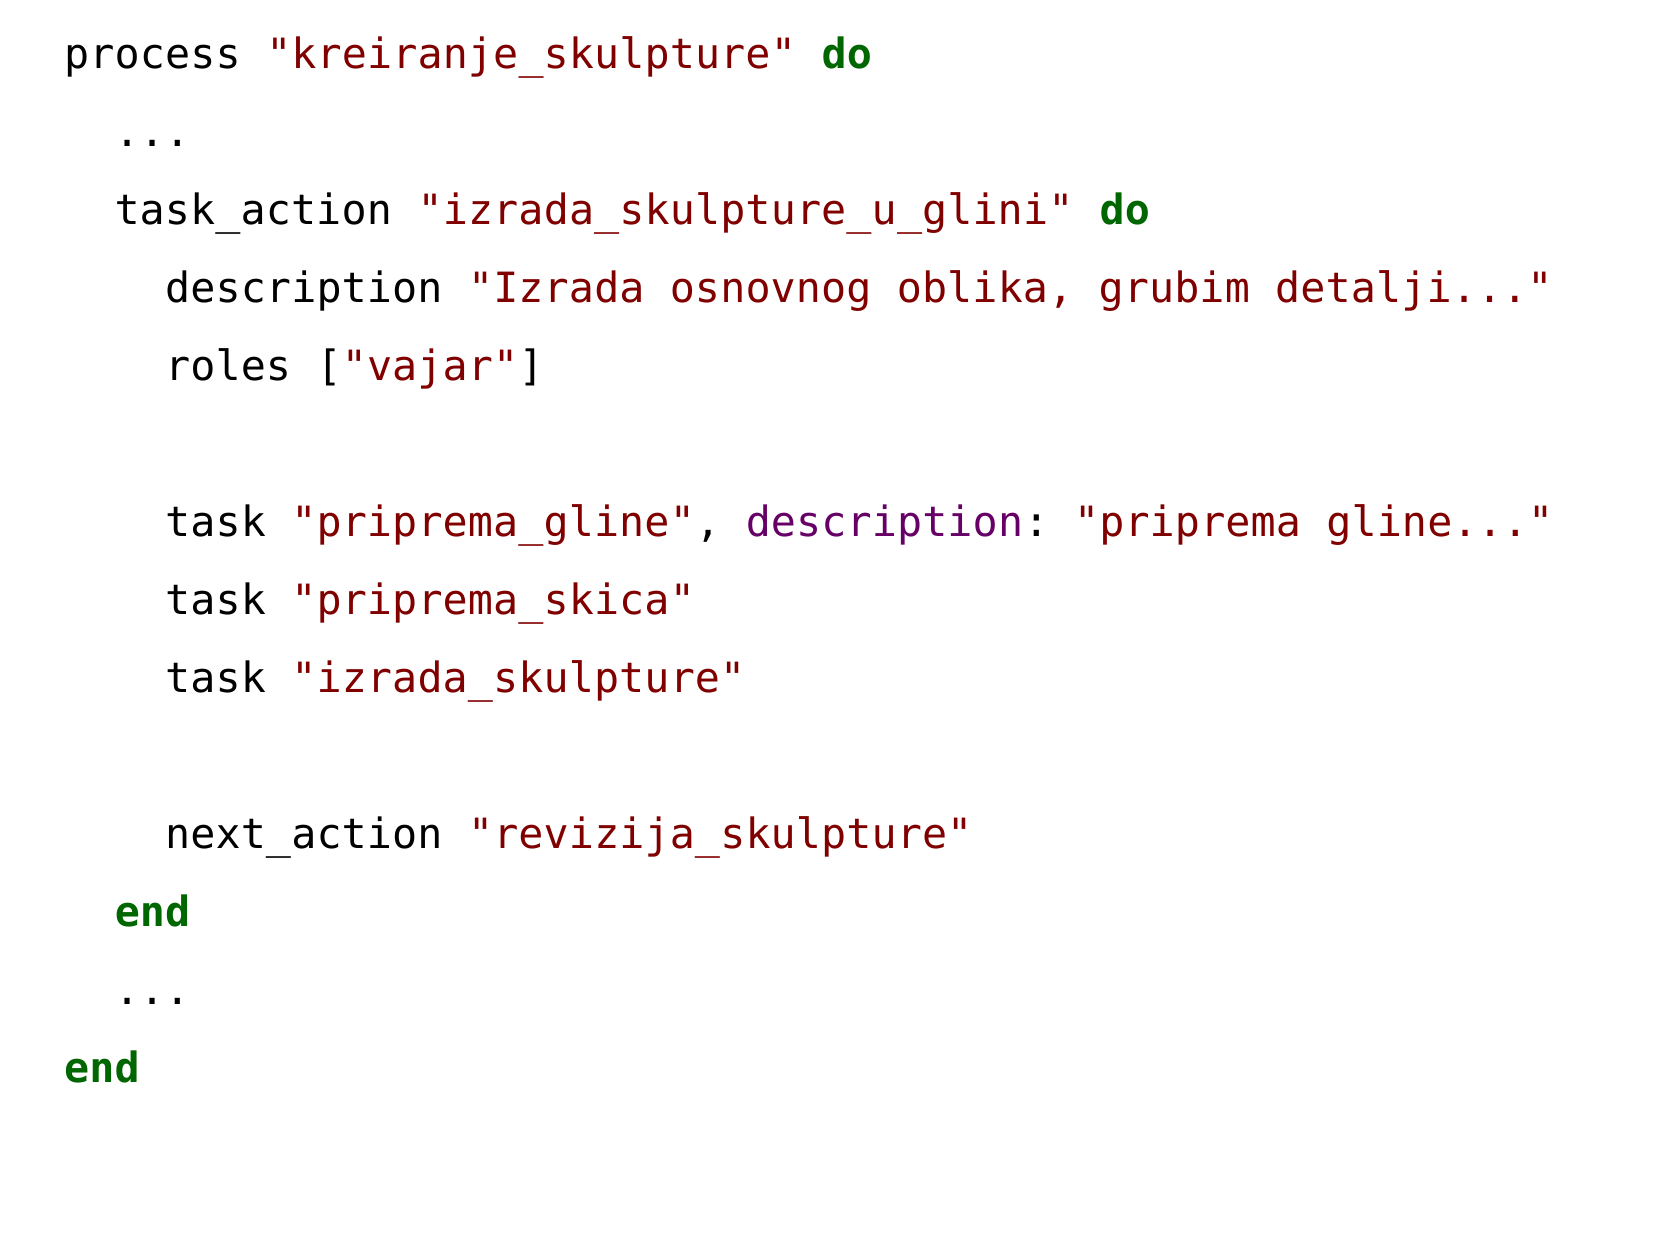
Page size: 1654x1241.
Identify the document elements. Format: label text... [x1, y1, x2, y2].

list process "kreiranje_skulpture" do ... task_action "izrada_skulpture_u_glini" do description "Izrada osnovnog oblika, grubim detalji..." roles ["vajar"] task "priprema_gline", description: "priprema gline..." task "priprema_skica" task "izrada_skulpture" next_action "revizija_skulpture" end ... end [64, 30, 1621, 1171]
